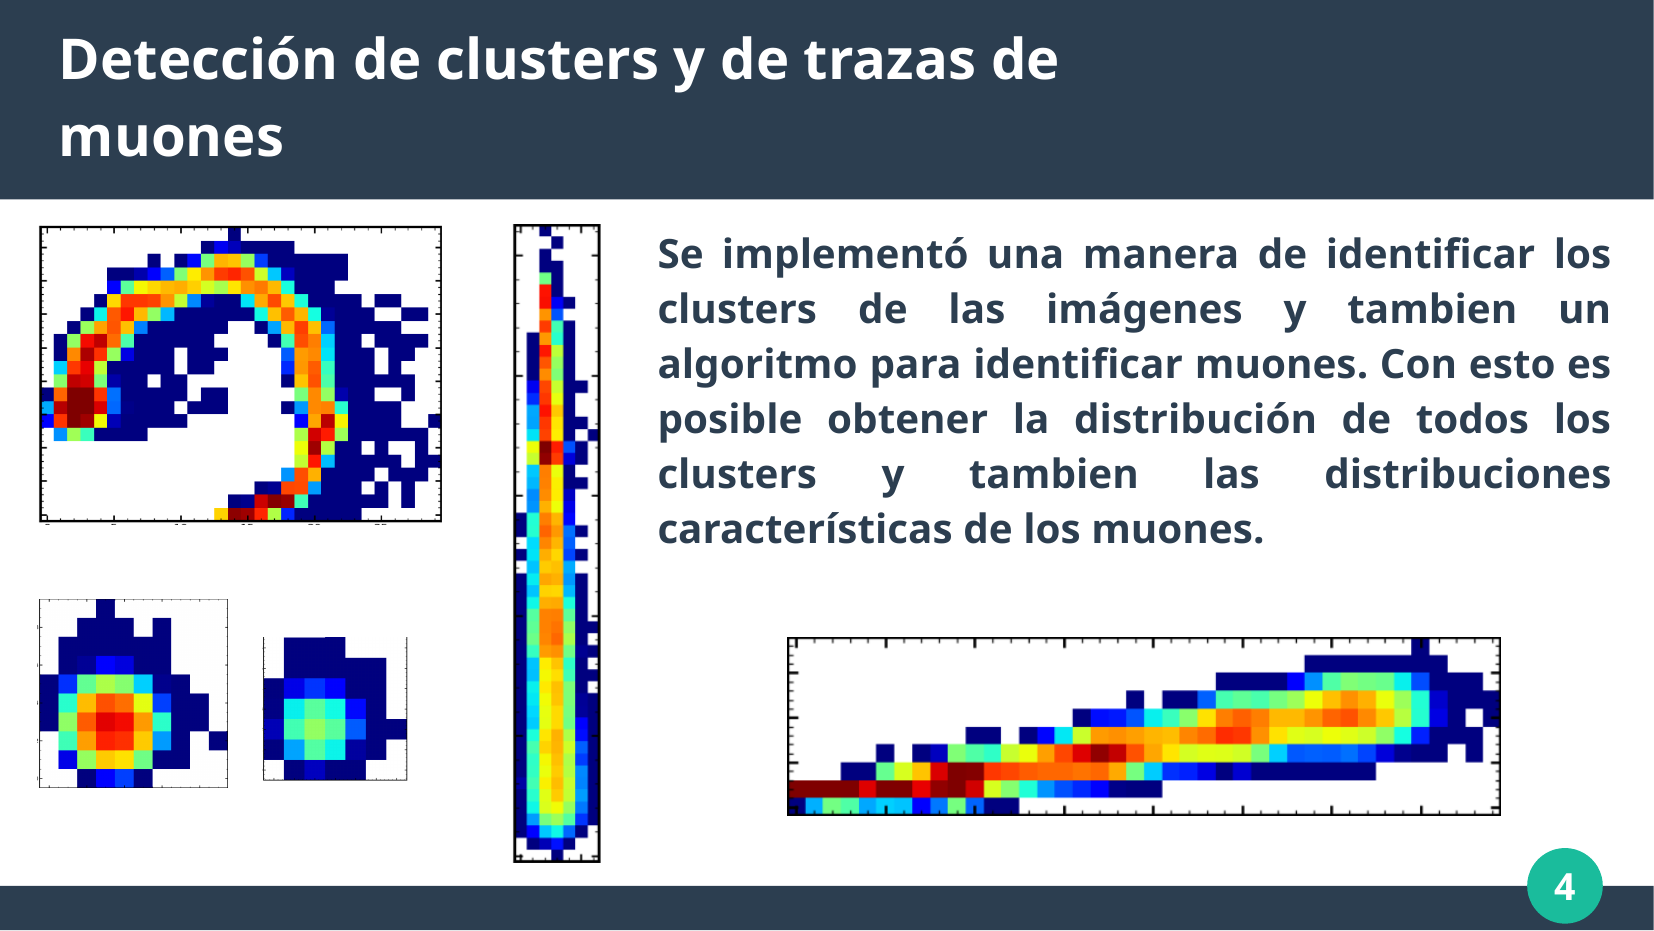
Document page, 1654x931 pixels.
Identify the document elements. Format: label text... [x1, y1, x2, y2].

title Detección de clusters y de trazas de muones [59, 37, 1276, 155]
picture [787, 637, 1501, 816]
picture [511, 224, 601, 863]
picture [37, 224, 442, 526]
picture [262, 637, 408, 781]
picture [37, 599, 228, 788]
list Se implementó una manera de identificar los clusters de las imágenes y tambien un algoritmo para identificar muones. Con esto es posible obtener la distribución de todos los clusters y tambien las distribuciones características de los muones. [601, 225, 1613, 563]
